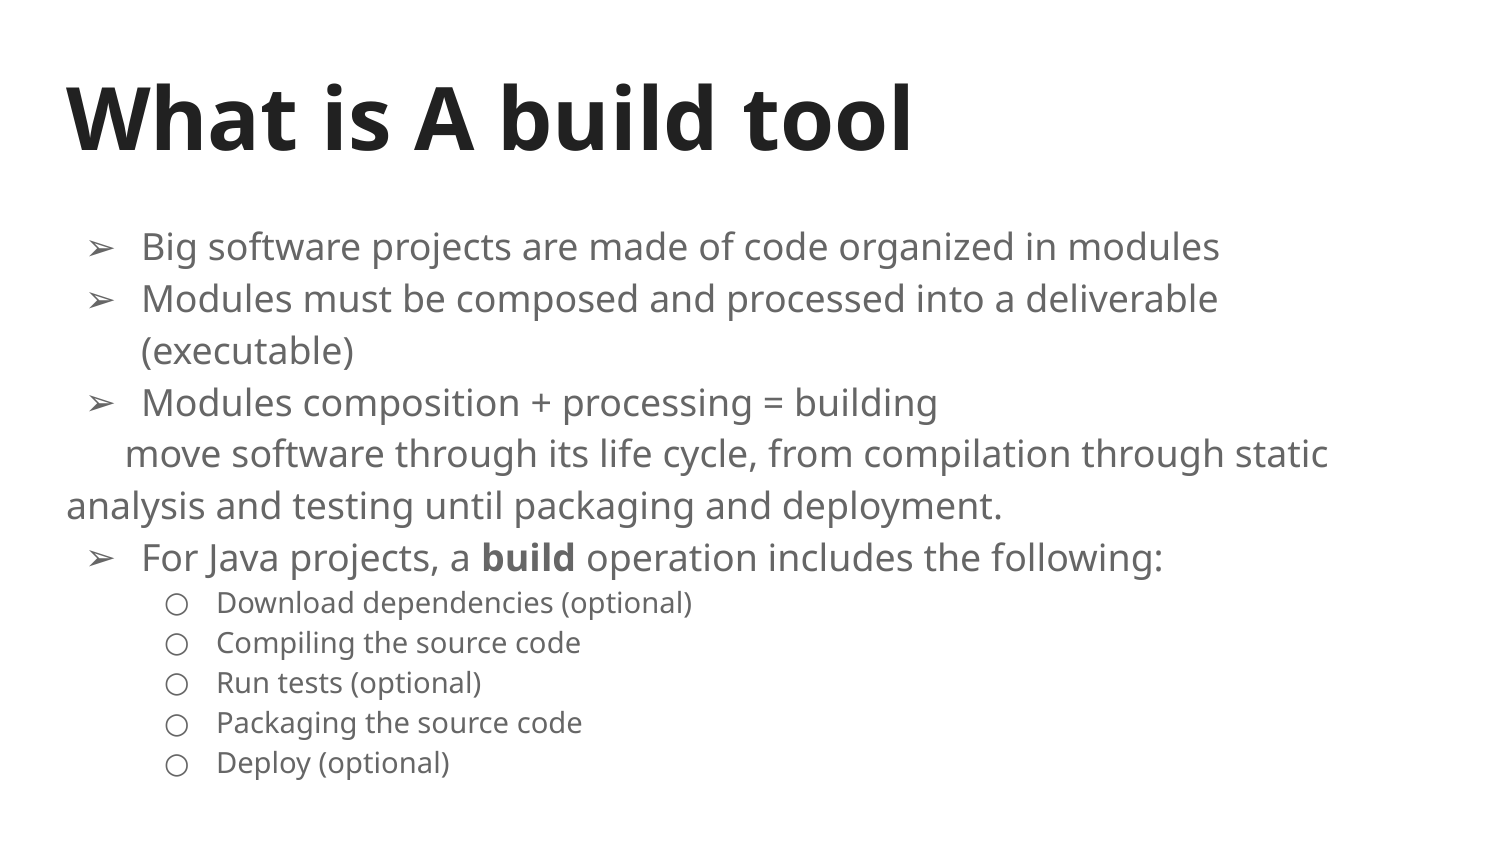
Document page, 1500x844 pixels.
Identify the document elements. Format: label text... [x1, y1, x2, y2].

title What is A build tool [51, 48, 1449, 180]
list Big software projects are made of code organized in modules Modules must be composed and processed into a deliverable (executable) Modules composition + processing = building move software through its life cycle, from compilation through static analysis and testing until packaging and deployment. For Java projects, a build operation includes the following: Download dependencies (optional) Compiling the source code Run tests (optional) Packaging the source code Deploy (optional) [51, 201, 1449, 817]
